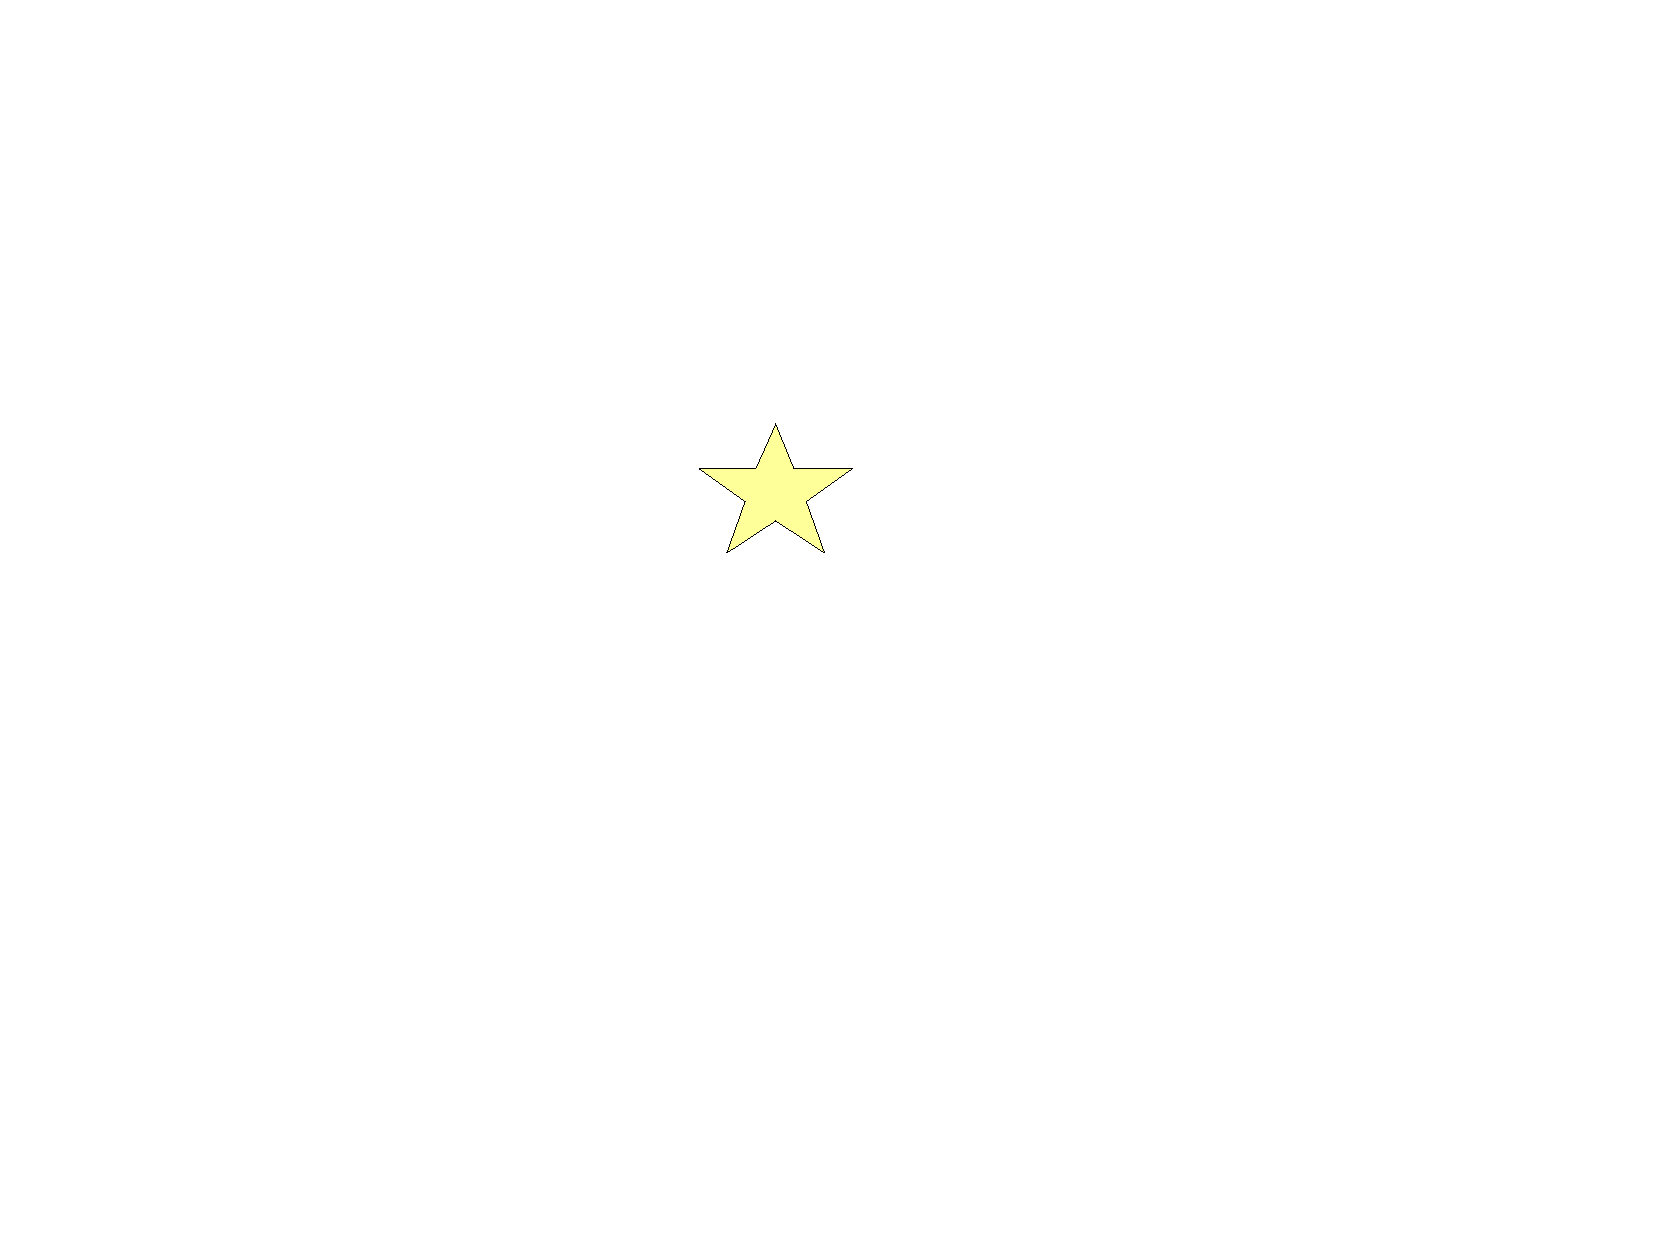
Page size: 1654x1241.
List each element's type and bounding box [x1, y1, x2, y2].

text_box [699, 423, 853, 553]
